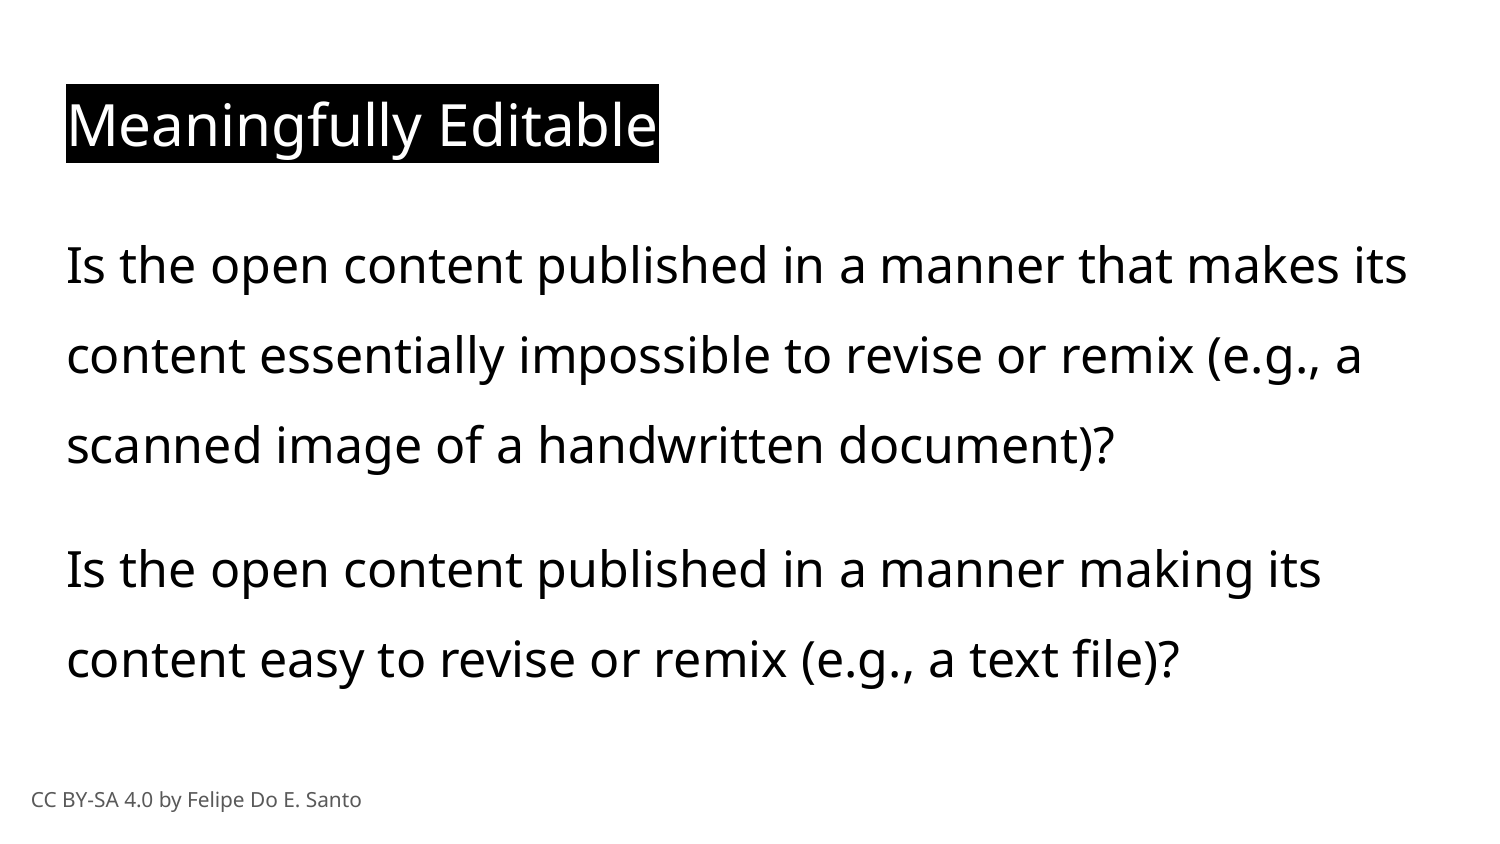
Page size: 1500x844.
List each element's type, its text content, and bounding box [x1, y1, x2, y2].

title Meaningfully Editable [51, 72, 1449, 167]
list Is the open content published in a manner that makes its content essentially impossible to revise or remix (e.g., a scanned image of a handwritten document)? Is the open content published in a manner making its content easy to revise or remix (e.g., a text file)? [51, 189, 1449, 750]
text_box CC BY-SA 4.0 by Felipe Do E. Santo [15, 771, 421, 826]
